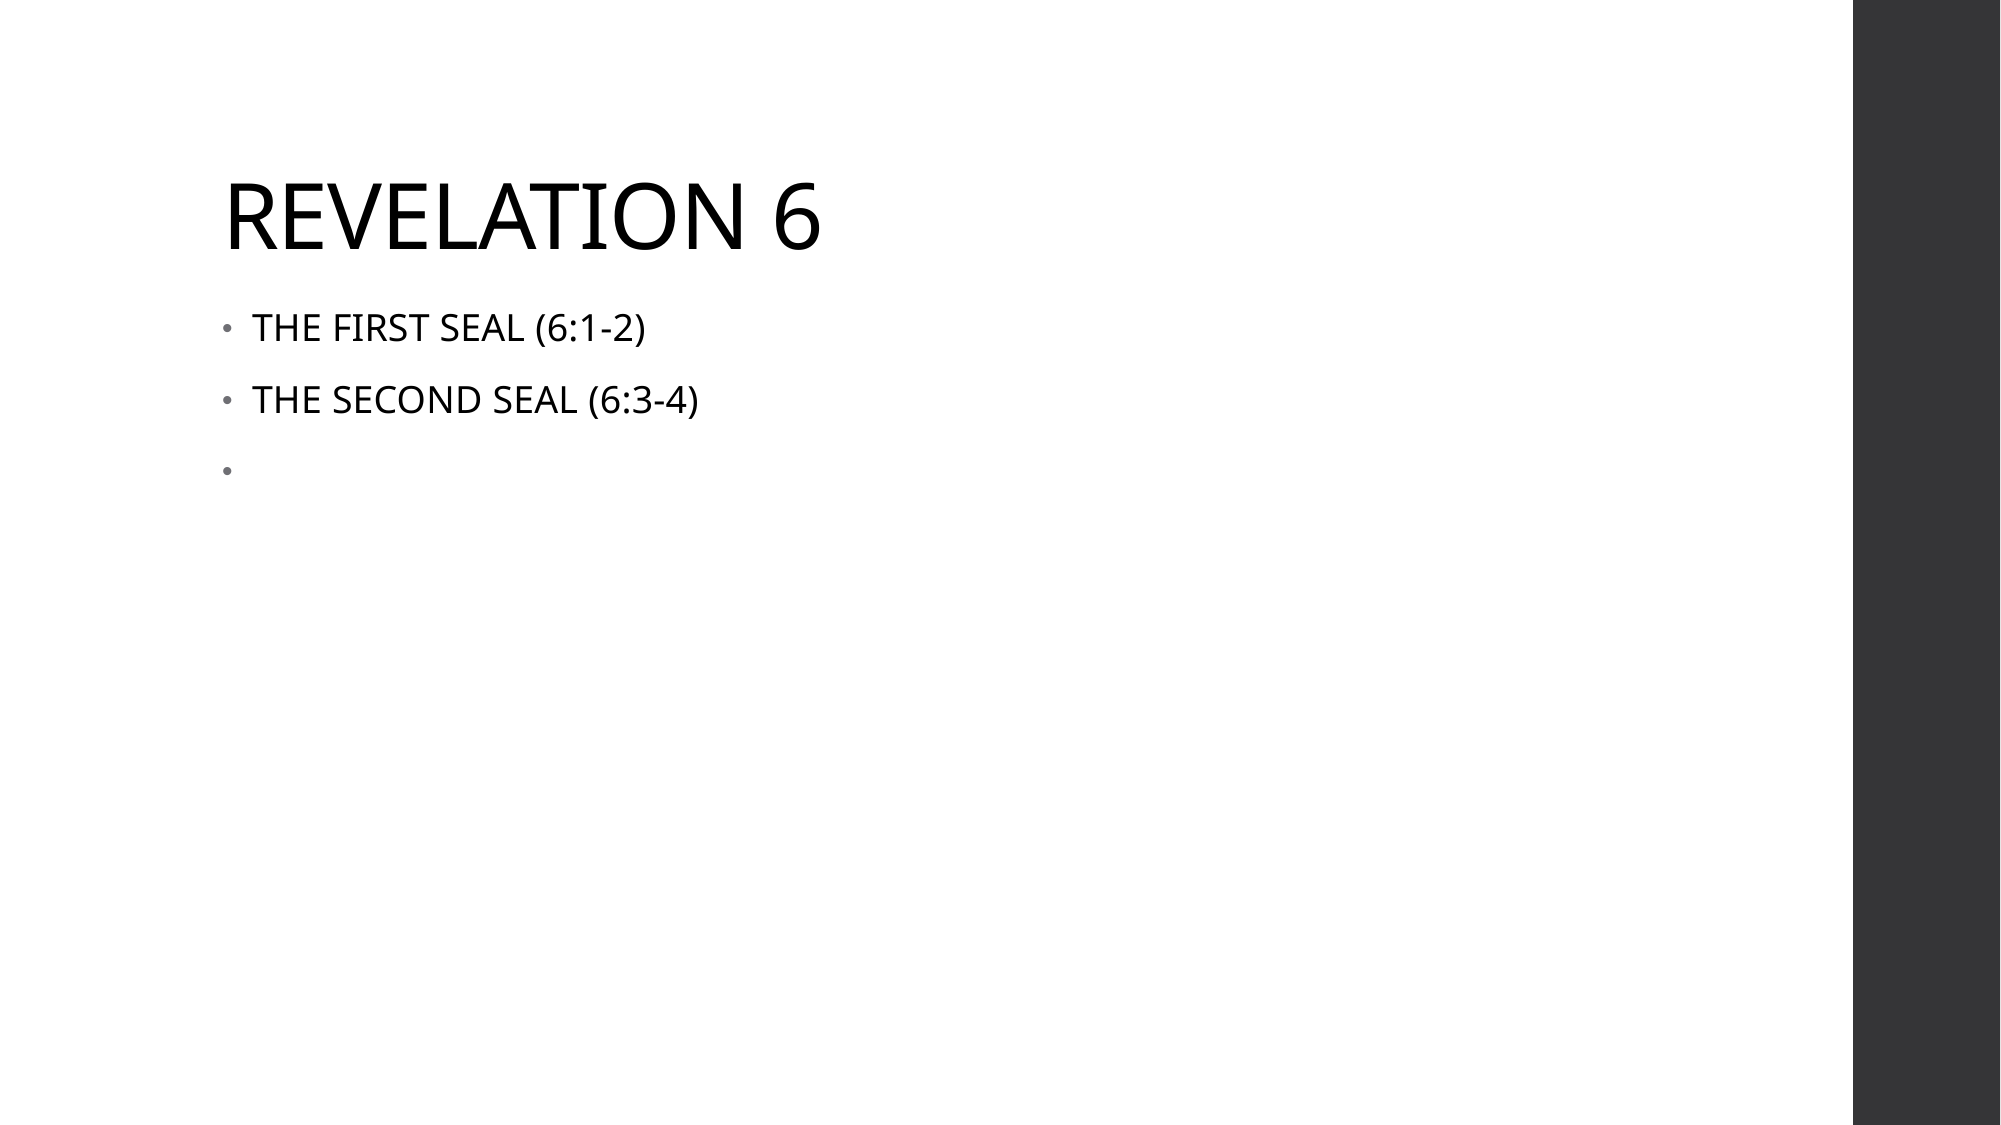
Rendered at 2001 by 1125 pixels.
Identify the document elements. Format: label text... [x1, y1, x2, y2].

title REVELATION 6 [206, 60, 1797, 278]
list THE FIRST SEAL (6:1-2) THE SECOND SEAL (6:3-4) [206, 299, 1617, 1014]
